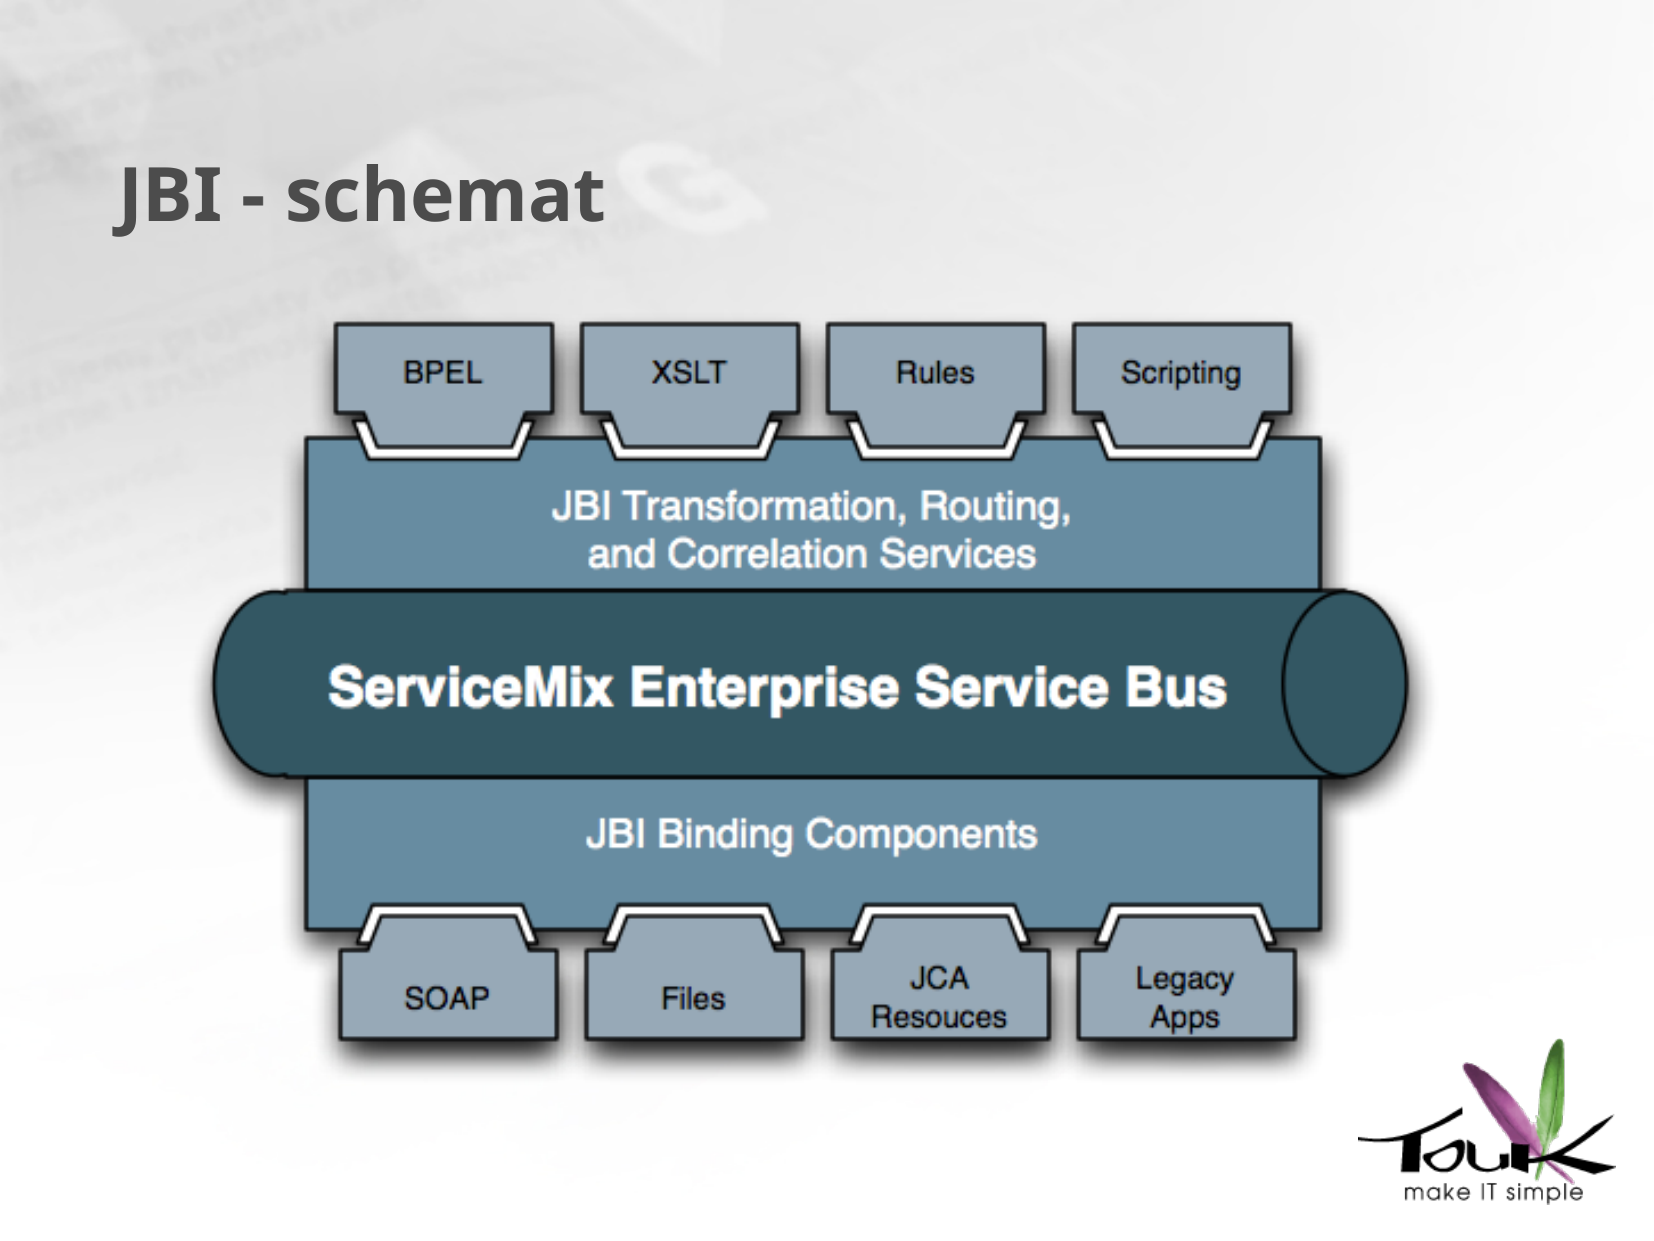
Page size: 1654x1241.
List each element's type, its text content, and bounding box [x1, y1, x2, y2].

title JBI - schemat [118, 118, 1536, 266]
picture [0, 0, 1654, 1241]
